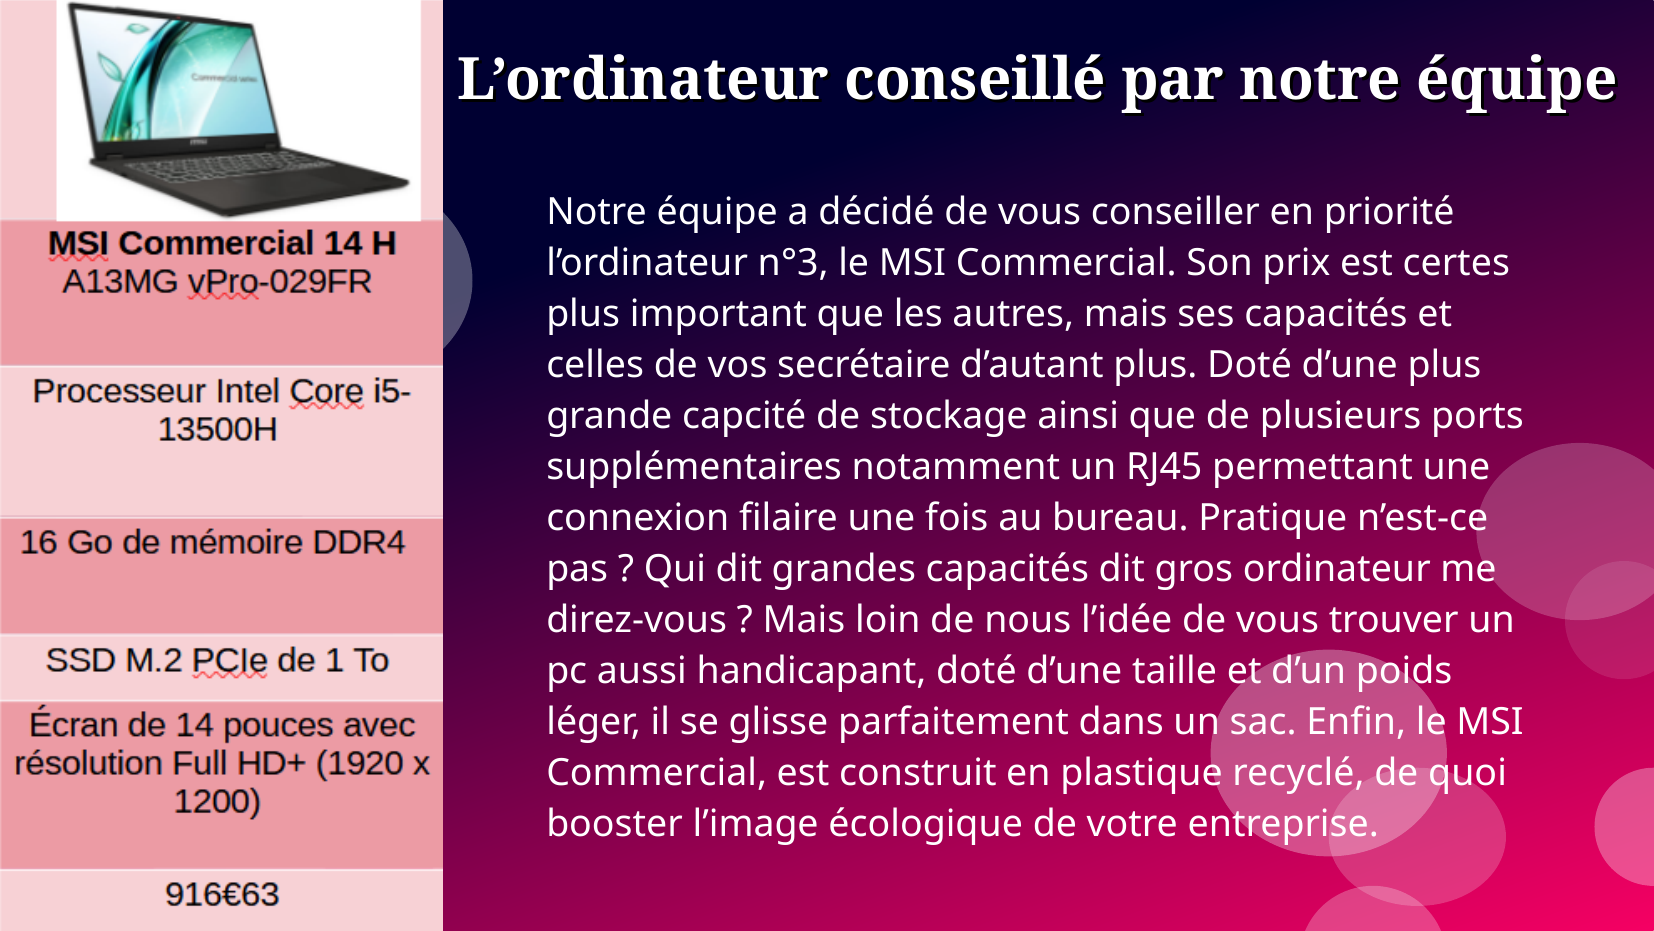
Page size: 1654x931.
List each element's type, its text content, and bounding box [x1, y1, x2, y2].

text_box L’ordinateur conseillé par notre équipe [443, 29, 1654, 178]
text_box Notre équipe a décidé de vous conseiller en priorité l’ordinateur n°3, le MSI Commercial. Son prix est certes plus important que les autres, mais ses capacités et celles de vos secrétaire d’autant plus. Doté d’une plus grande capcité de stockage ainsi que de plusieurs ports supplémentaires notamment un RJ45 permettant une connexion filaire une fois au bureau. Pratique n’est-ce pas ? Qui dit grandes capacités dit gros ordinateur me direz-vous ? Mais loin de nous l’idée de vous trouver un pc aussi handicapant, doté d’une taille et d’un poids léger, il se glisse parfaitement dans un sac. Enfin, le MSI Commercial, est construit en plastique recyclé, de quoi booster l’image écologique de votre entreprise. [531, 177, 1565, 886]
picture [0, 0, 443, 931]
